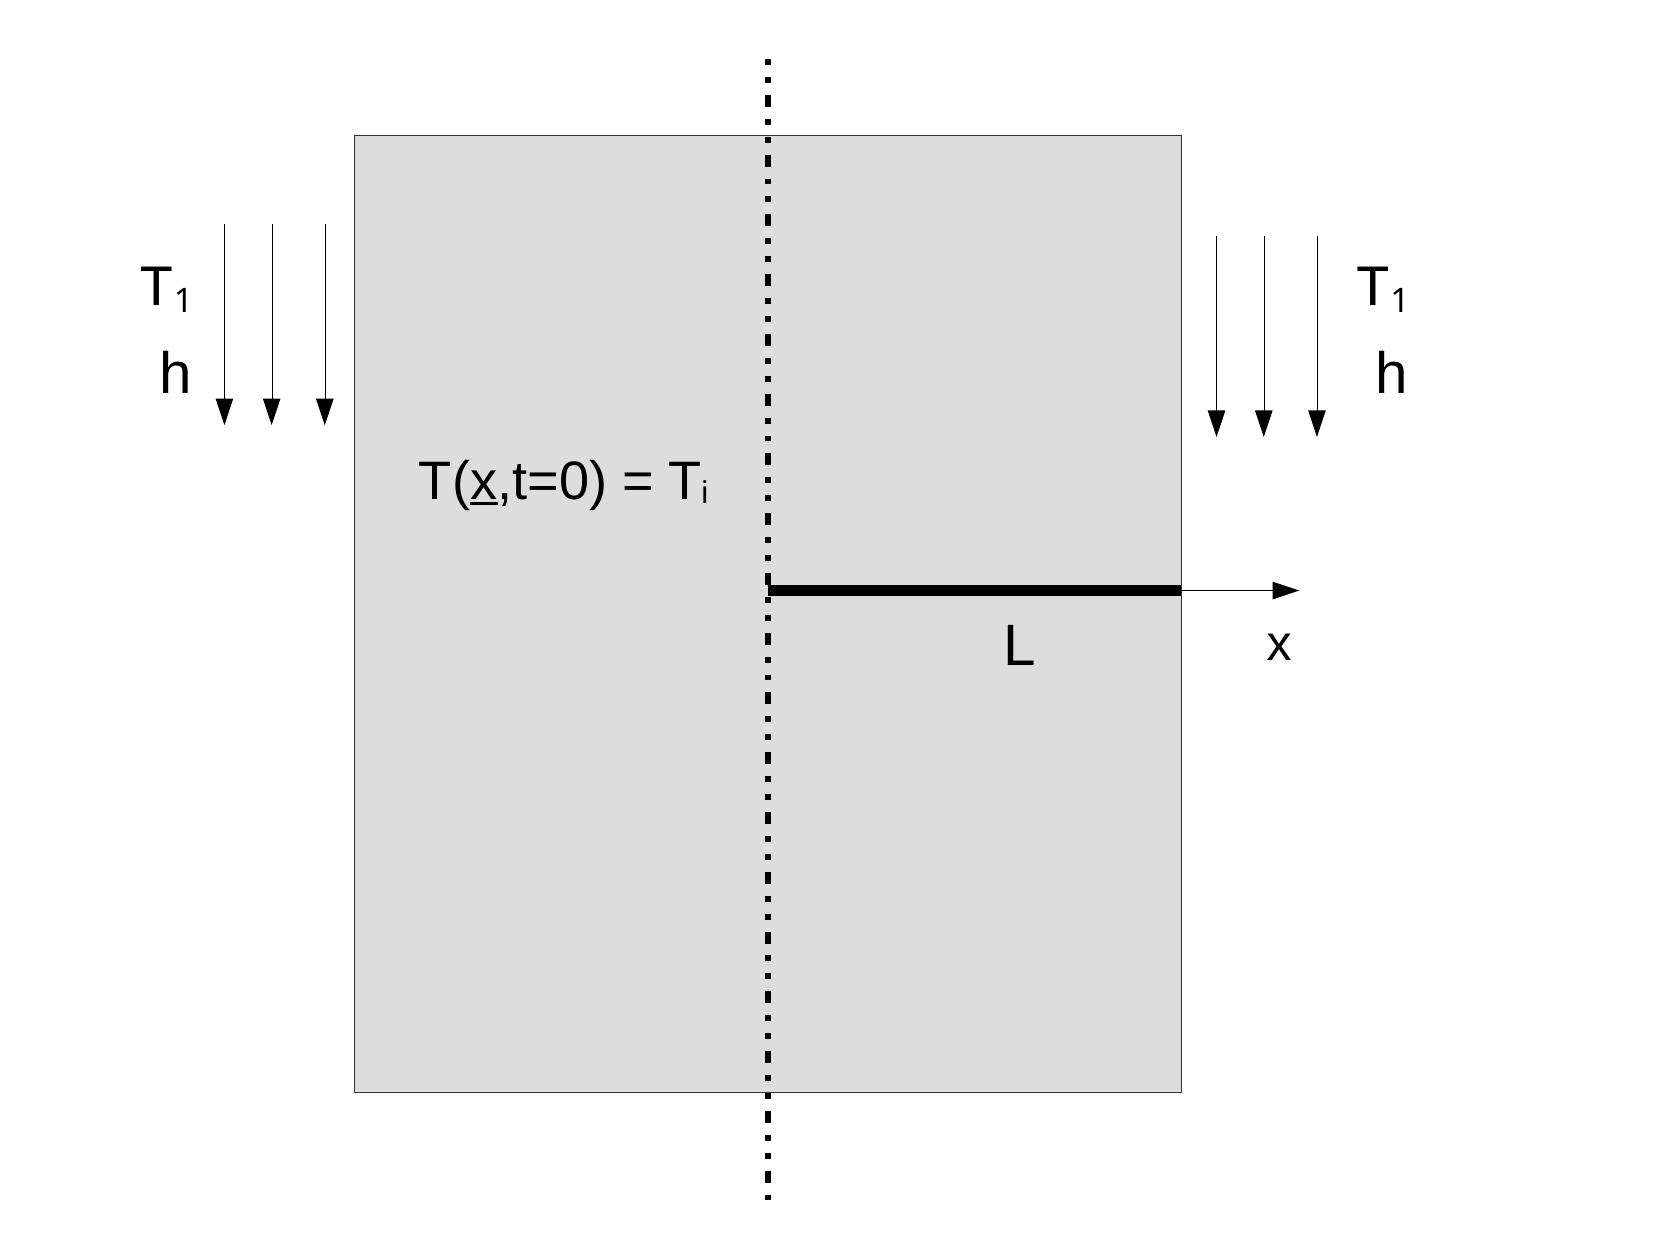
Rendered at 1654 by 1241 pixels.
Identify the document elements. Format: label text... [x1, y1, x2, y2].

text_box T1 [124, 236, 224, 358]
text_box T(x,t=0) = Ti [404, 442, 724, 537]
text_box L [989, 604, 1052, 686]
text_box x [1251, 608, 1307, 680]
text_box T1 [1340, 236, 1444, 358]
text_box h [144, 333, 207, 414]
text_box h [1361, 333, 1424, 414]
text_box [354, 135, 1182, 1093]
